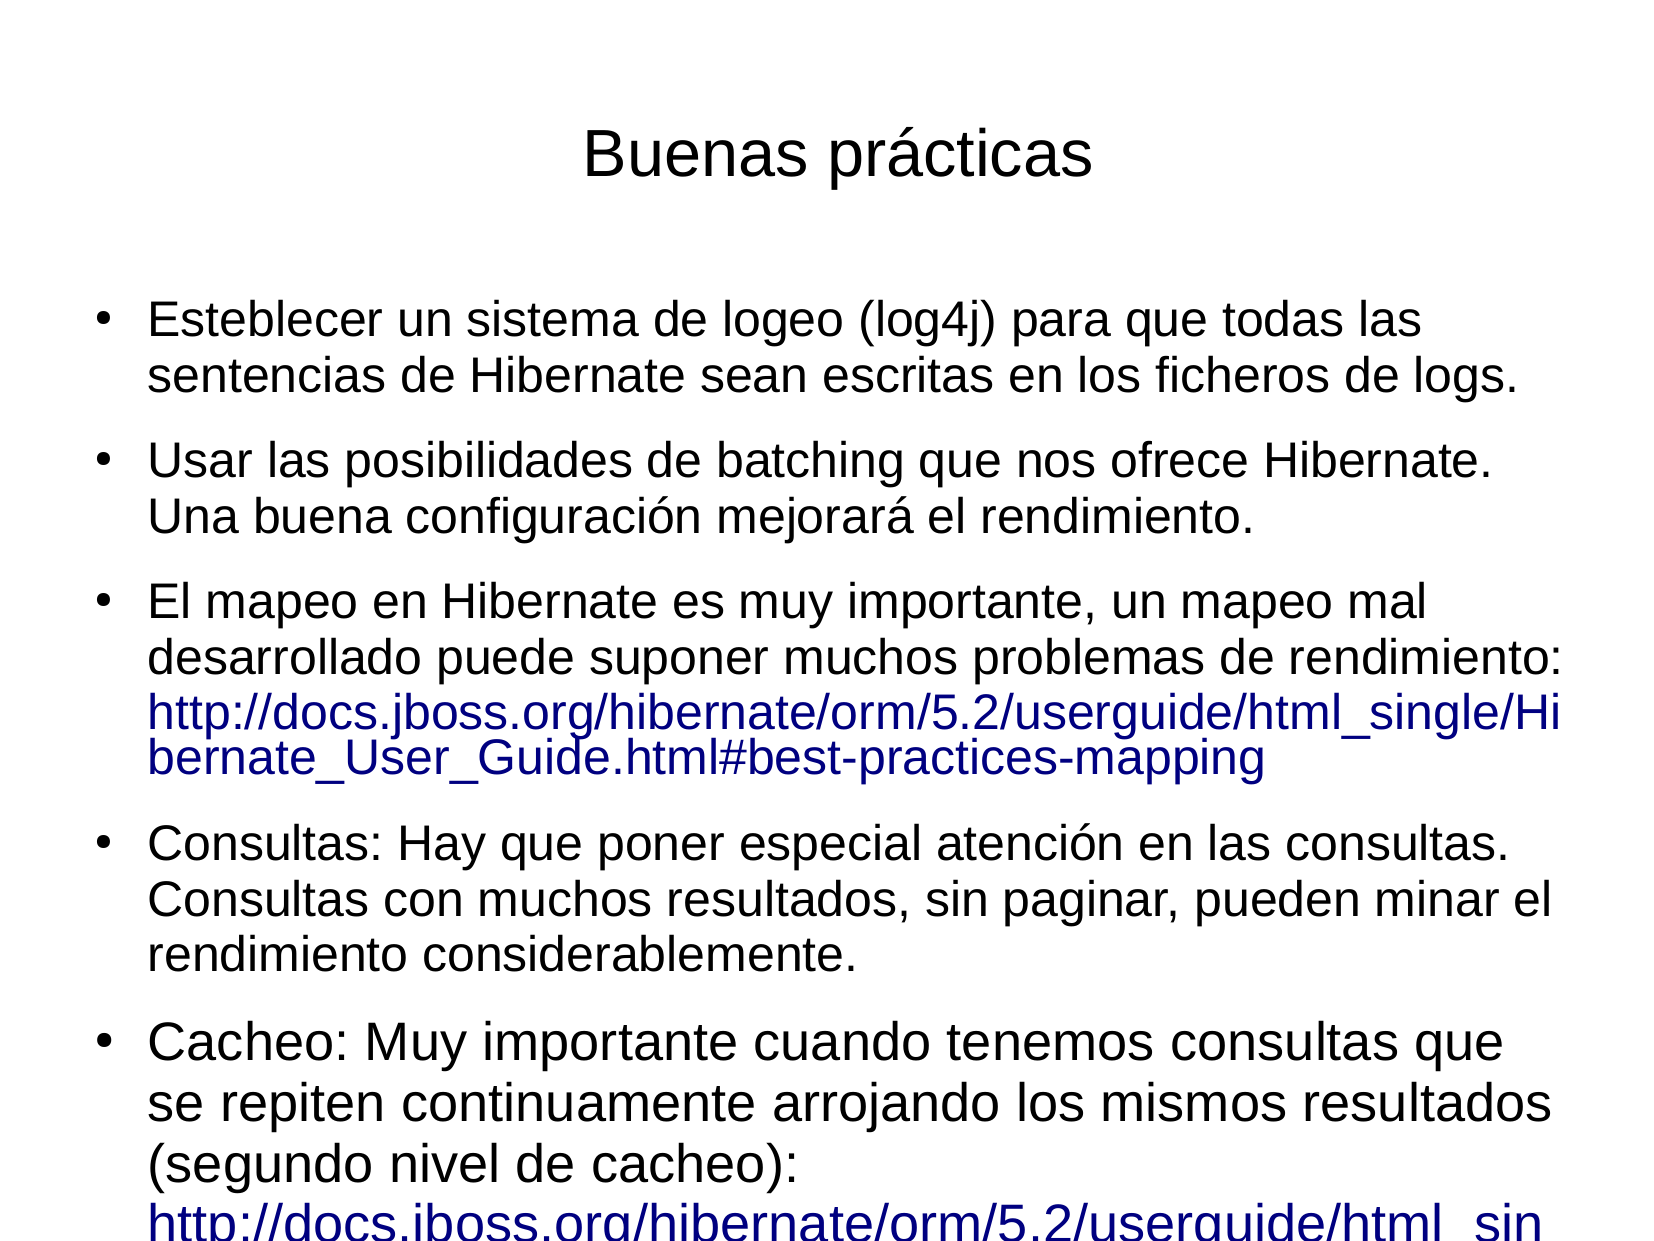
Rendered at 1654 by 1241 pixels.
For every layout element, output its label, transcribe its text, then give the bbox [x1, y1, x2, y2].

list Esteblecer un sistema de logeo (log4j) para que todas las sentencias de Hibernate sean escritas en los ficheros de logs. Usar las posibilidades de batching que nos ofrece Hibernate. Una buena configuración mejorará el rendimiento. El mapeo en Hibernate es muy importante, un mapeo mal desarrollado puede suponer muchos problemas de rendimiento: http://docs.jboss.org/hibernate/orm/5.2/userguide/html_single/Hibernate_User_Guide.html#best-practices-mapping Consultas: Hay que poner especial atención en las consultas. Consultas con muchos resultados, sin paginar, pueden minar el rendimiento considerablemente. Cacheo: Muy importante cuando tenemos consultas que se repiten continuamente arrojando los mismos resultados (segundo nivel de cacheo): http://docs.jboss.org/hibernate/orm/5.2/userguide/html_single/Hibernate_User_Guide.html#best-practices-caching [76, 291, 1565, 1241]
title Buenas prácticas [82, 49, 1571, 257]
